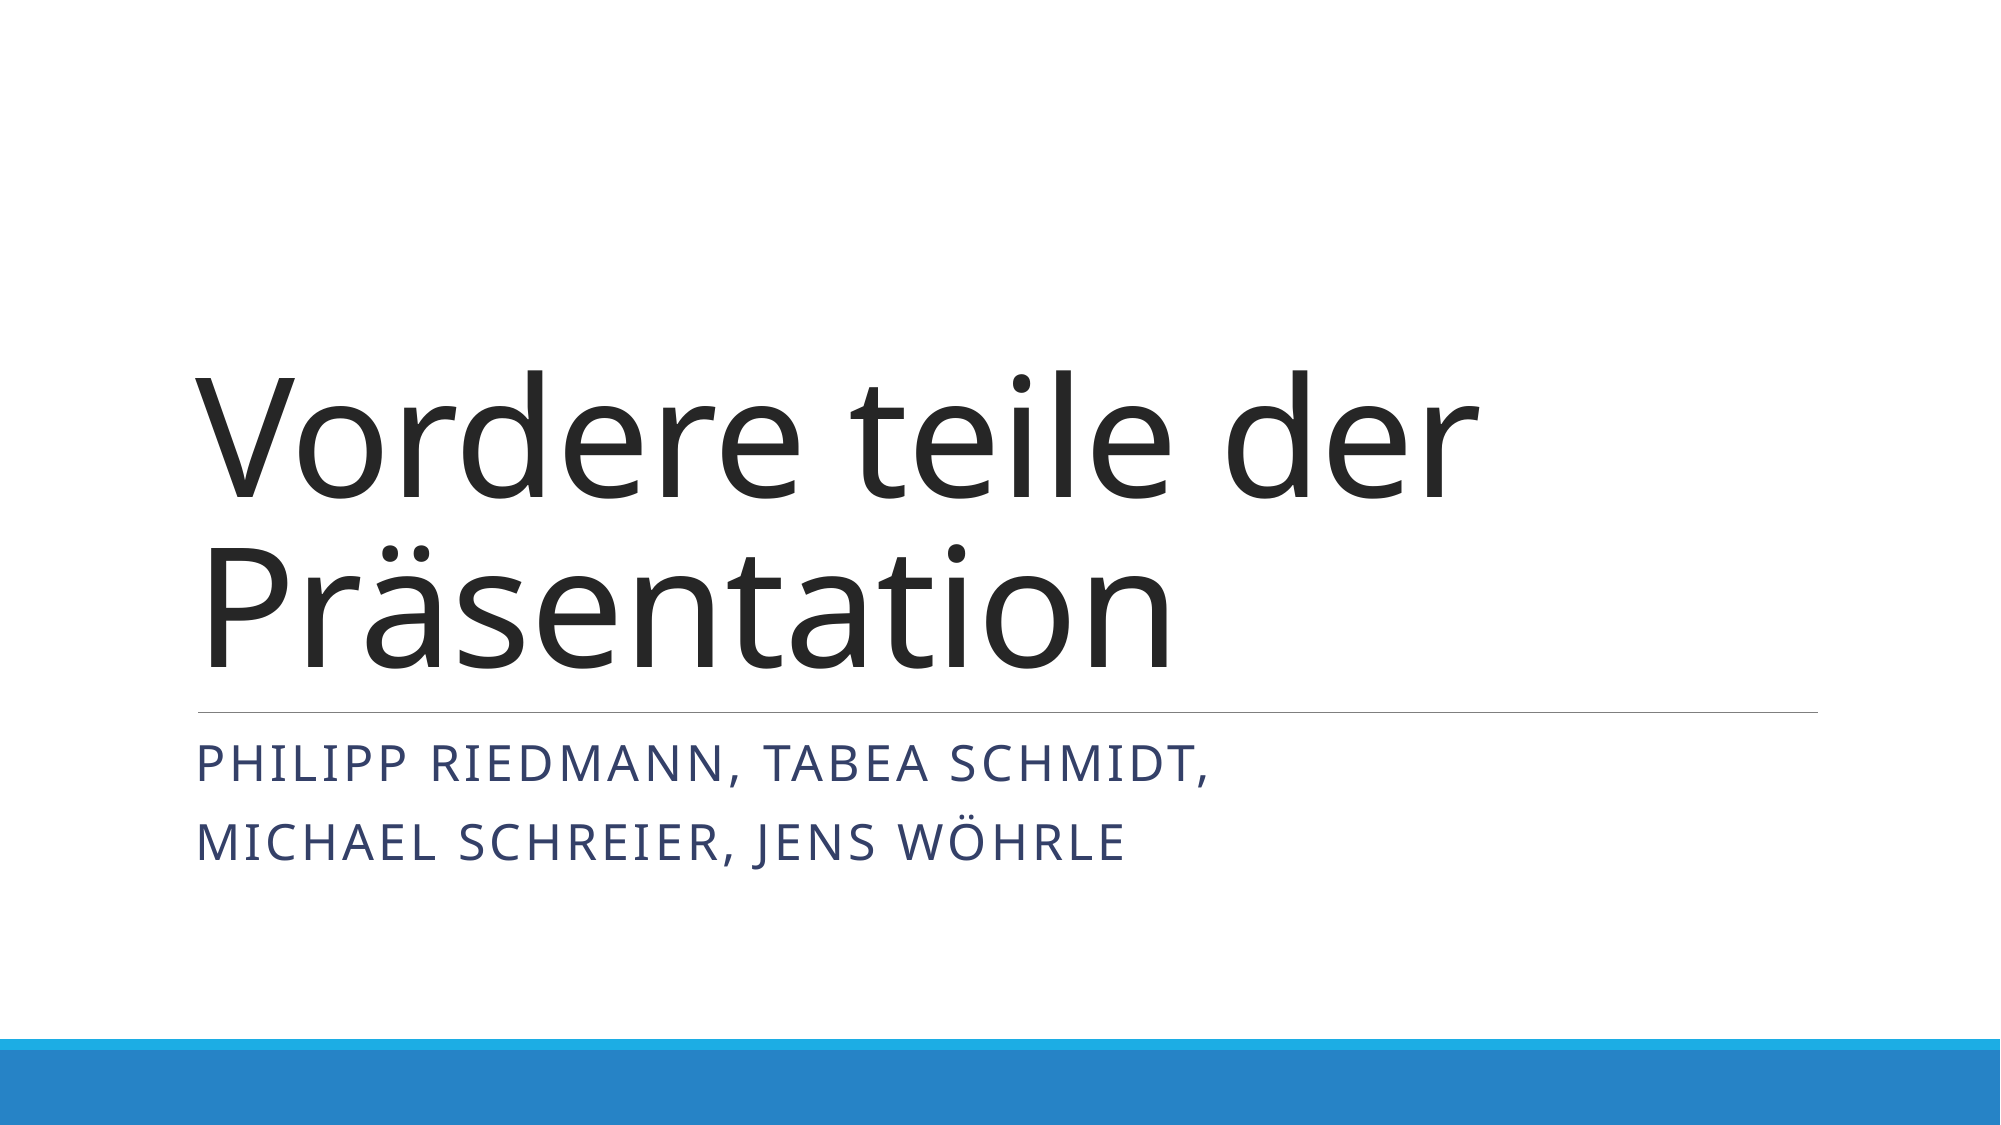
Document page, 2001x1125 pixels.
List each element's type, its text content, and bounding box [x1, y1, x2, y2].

subtitle Philipp Riedmann, Tabea Schmidt, Michael Schreier, Jens Wöhrle [180, 730, 1831, 919]
title Vordere teile der Präsentation [180, 124, 1831, 710]
